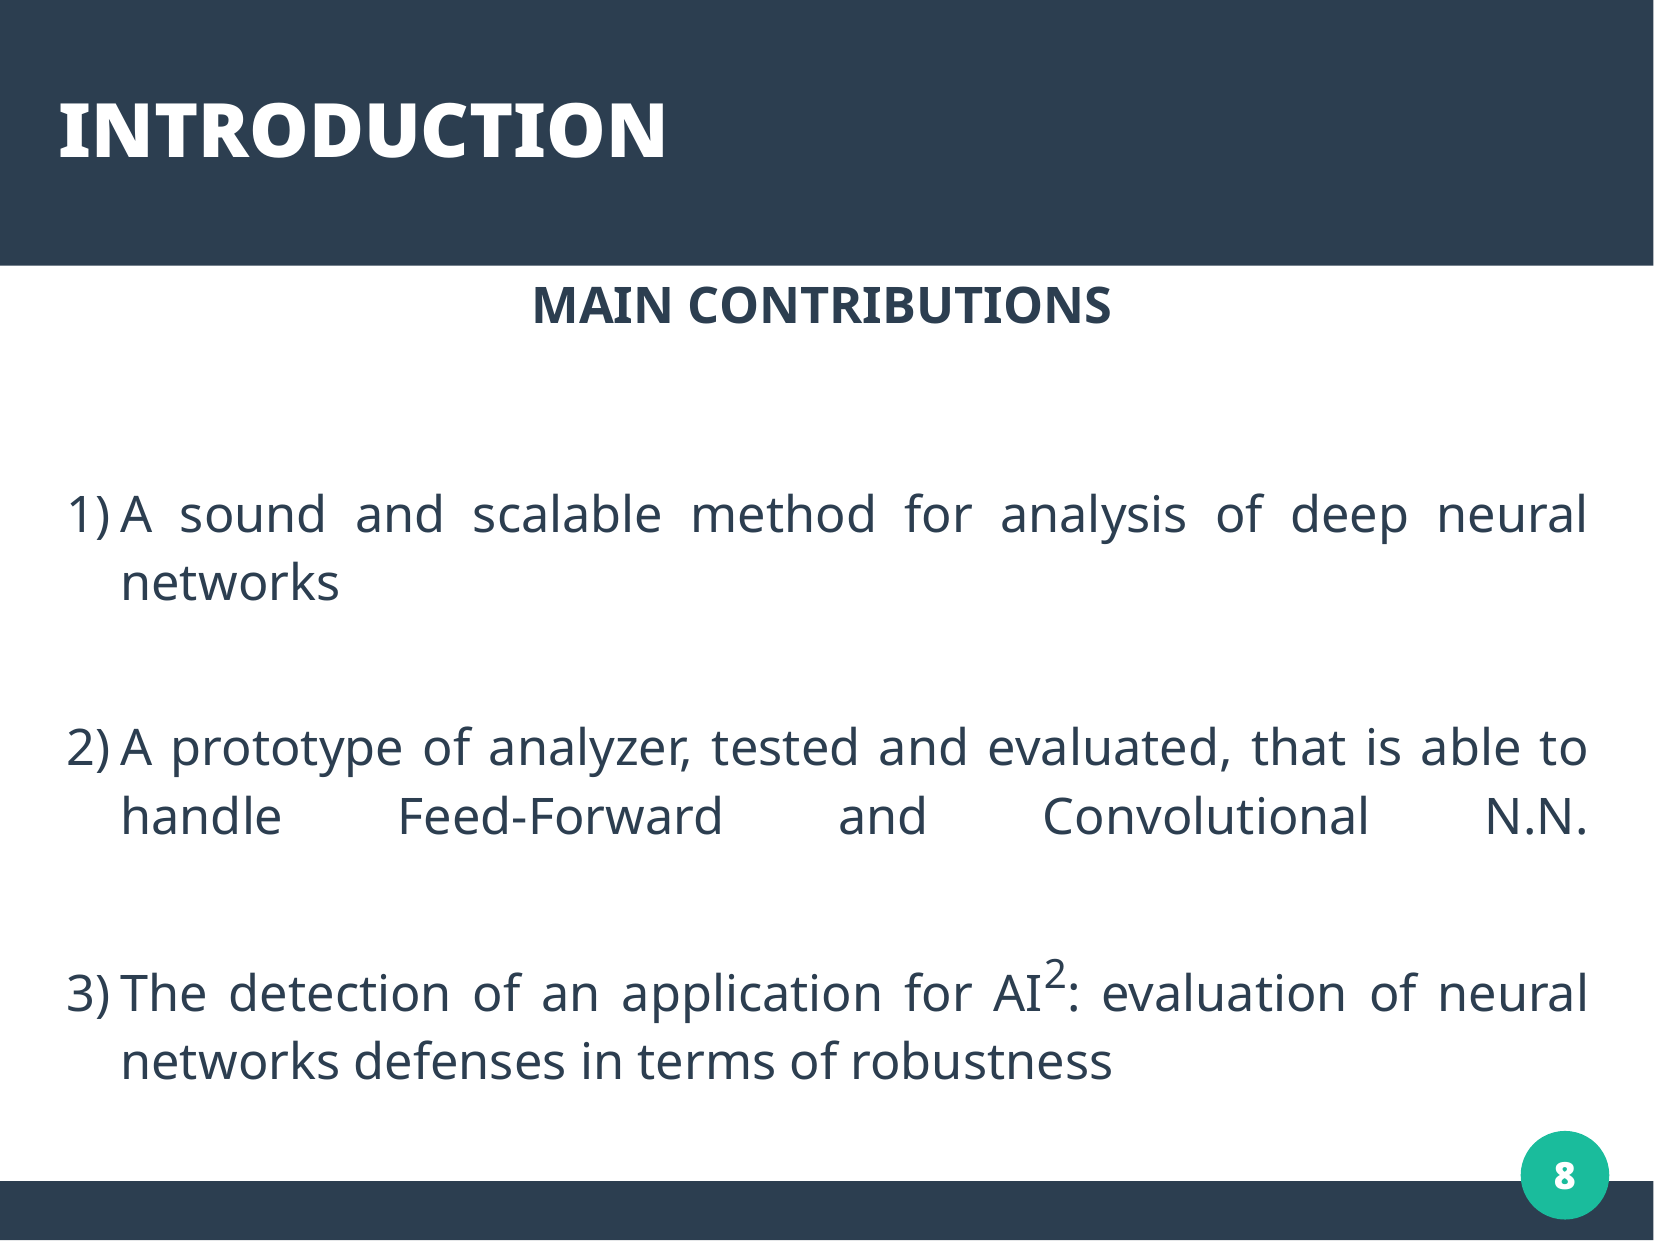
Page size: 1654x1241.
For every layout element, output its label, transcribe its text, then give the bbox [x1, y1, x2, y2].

title INTRODUCTION [59, 49, 1595, 207]
list MAIN CONTRIBUTIONS A sound and scalable method for analysis of deep neural networks A prototype of analyzer, tested and evaluated, that is able to handle Feed-Forward and Convolutional N.N. The detection of an application for AI2: evaluation of neural networks defenses in terms of robustness [54, 270, 1591, 1097]
